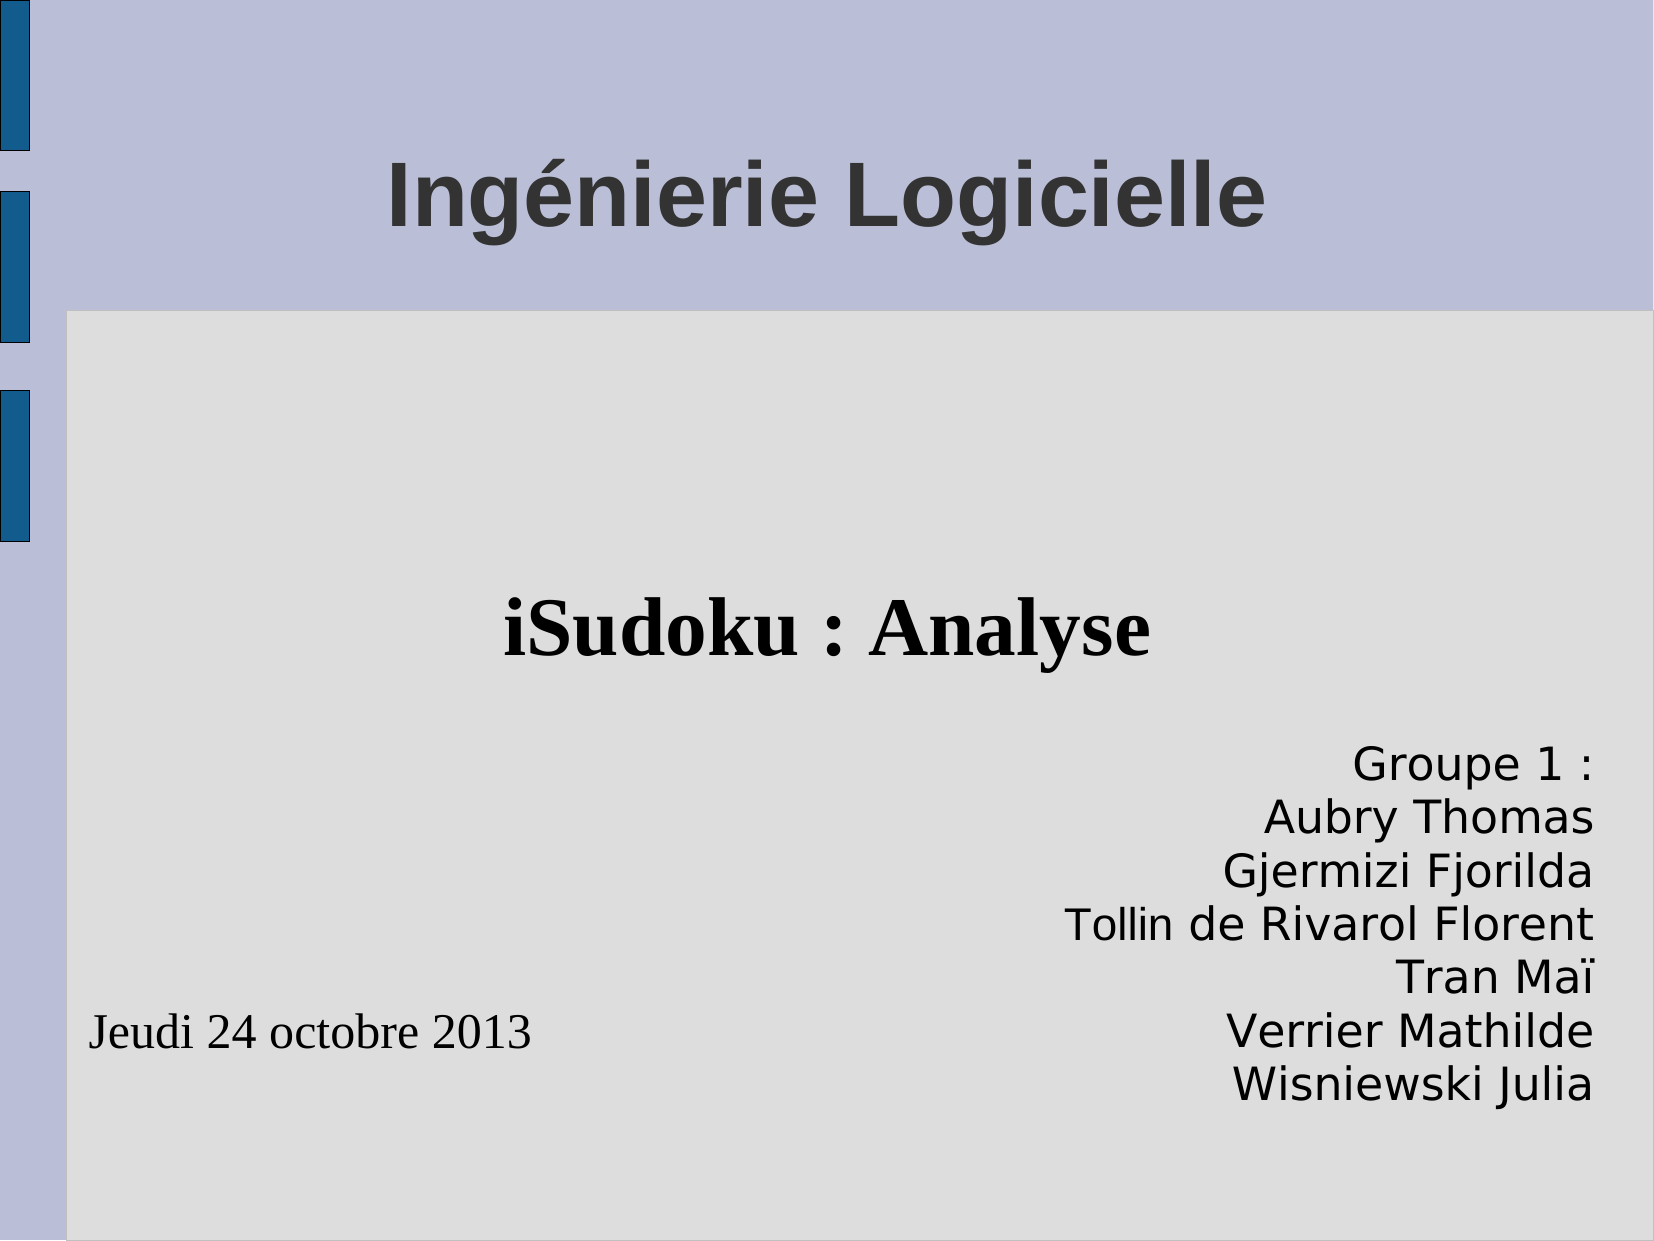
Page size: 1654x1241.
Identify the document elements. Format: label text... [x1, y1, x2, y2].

text_box Groupe 1 : Aubry Thomas Gjermizi Fjorilda Tollin de Rivarol Florent Tran Maï Verrier Mathilde Wisniewski Julia [738, 738, 1595, 1112]
text_box Jeudi 24 octobre 2013 [88, 1003, 621, 1061]
subtitle iSudoku : Analyse [121, 91, 1534, 1164]
